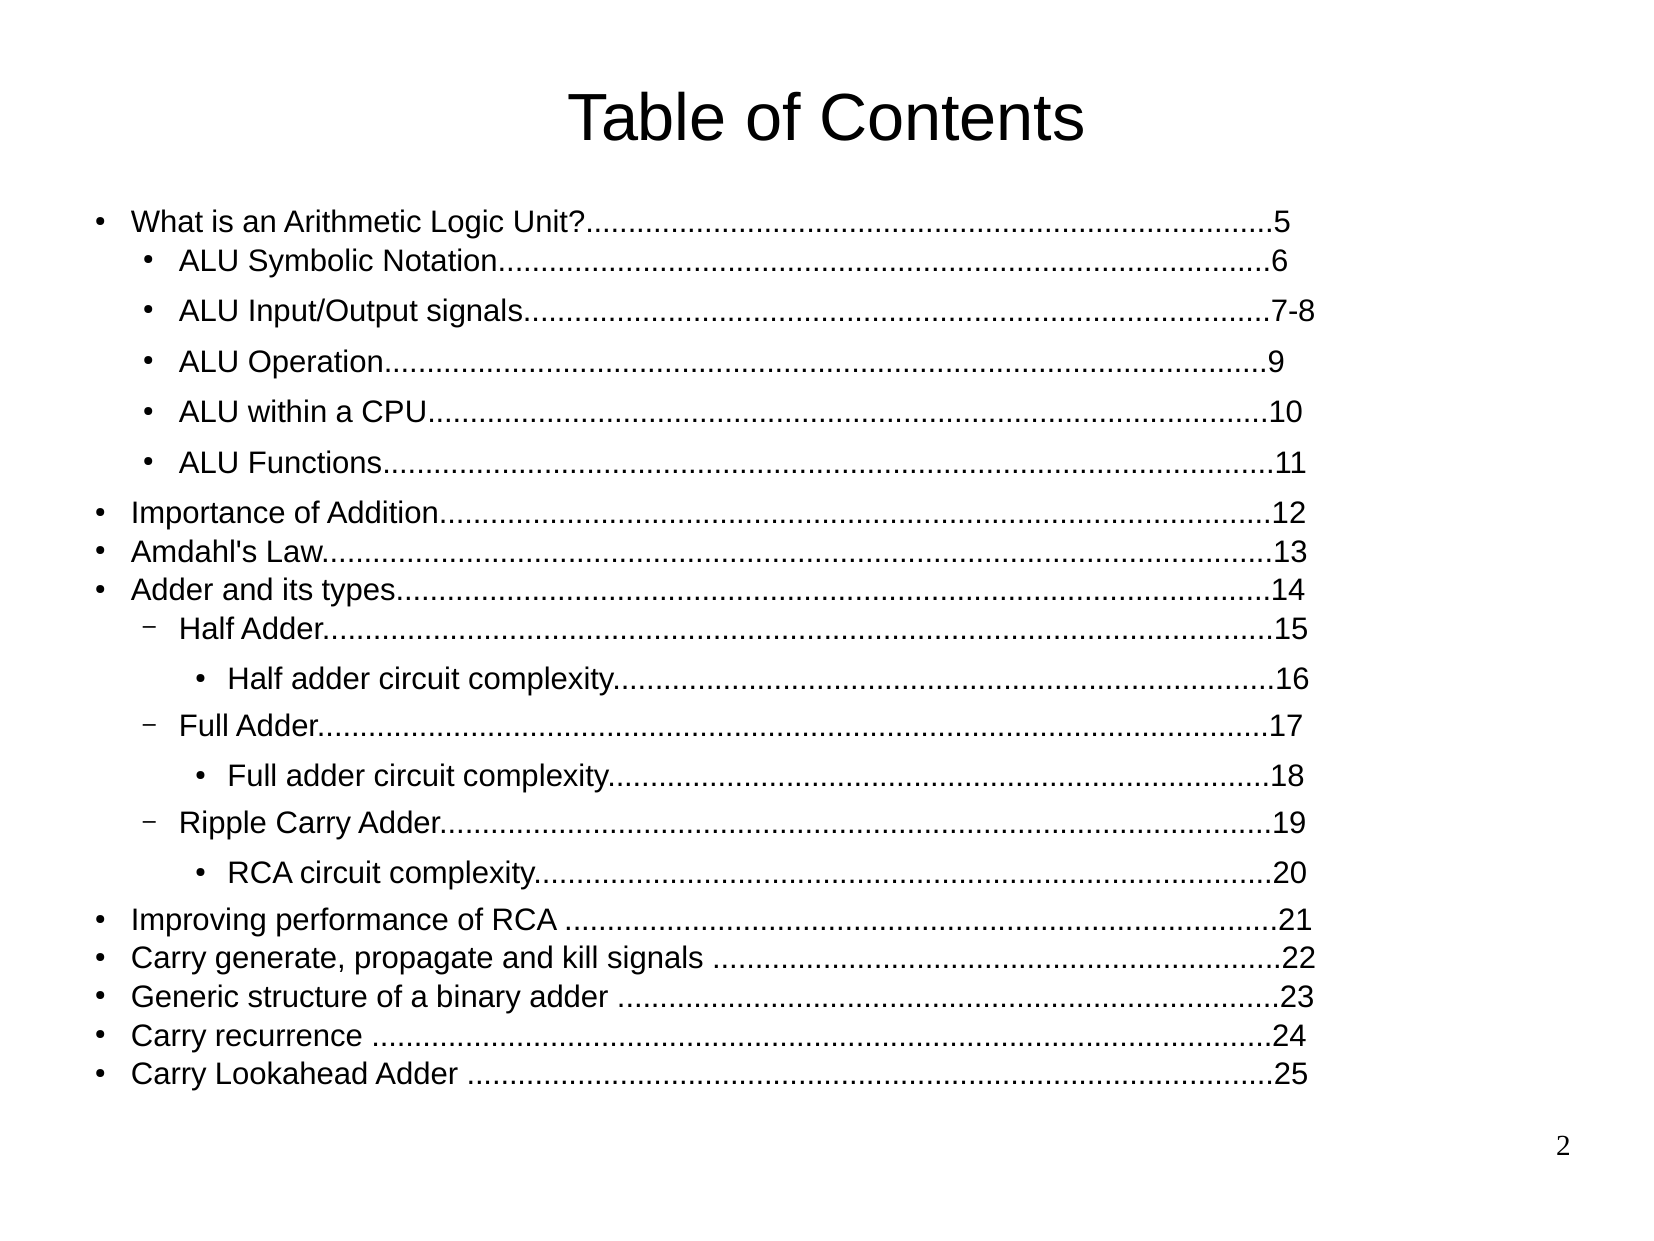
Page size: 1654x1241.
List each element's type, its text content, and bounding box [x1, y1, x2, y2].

title Table of Contents [82, 49, 1571, 187]
list What is an Arithmetic Logic Unit?.................................................................................5 ALU Symbolic Notation...........................................................................................6 ALU Input/Output signals........................................................................................7-8 ALU Operation........................................................................................................9 ALU within a CPU...................................................................................................10 ALU Functions.........................................................................................................11 Importance of Addition..................................................................................................12 Amdahl's Law................................................................................................................13 Adder and its types.......................................................................................................14 Half Adder................................................................................................................15 Half adder circuit complexity..............................................................................16 Full Adder................................................................................................................17 Full adder circuit complexity..............................................................................18 Ripple Carry Adder..................................................................................................19 RCA circuit complexity.......................................................................................20 Improving performance of RCA ....................................................................................21 Carry generate, propagate and kill signals ...................................................................22 Generic structure of a binary adder ..............................................................................23 Carry recurrence ..........................................................................................................24 Carry Lookahead Adder ...............................................................................................25 [82, 204, 1571, 1113]
